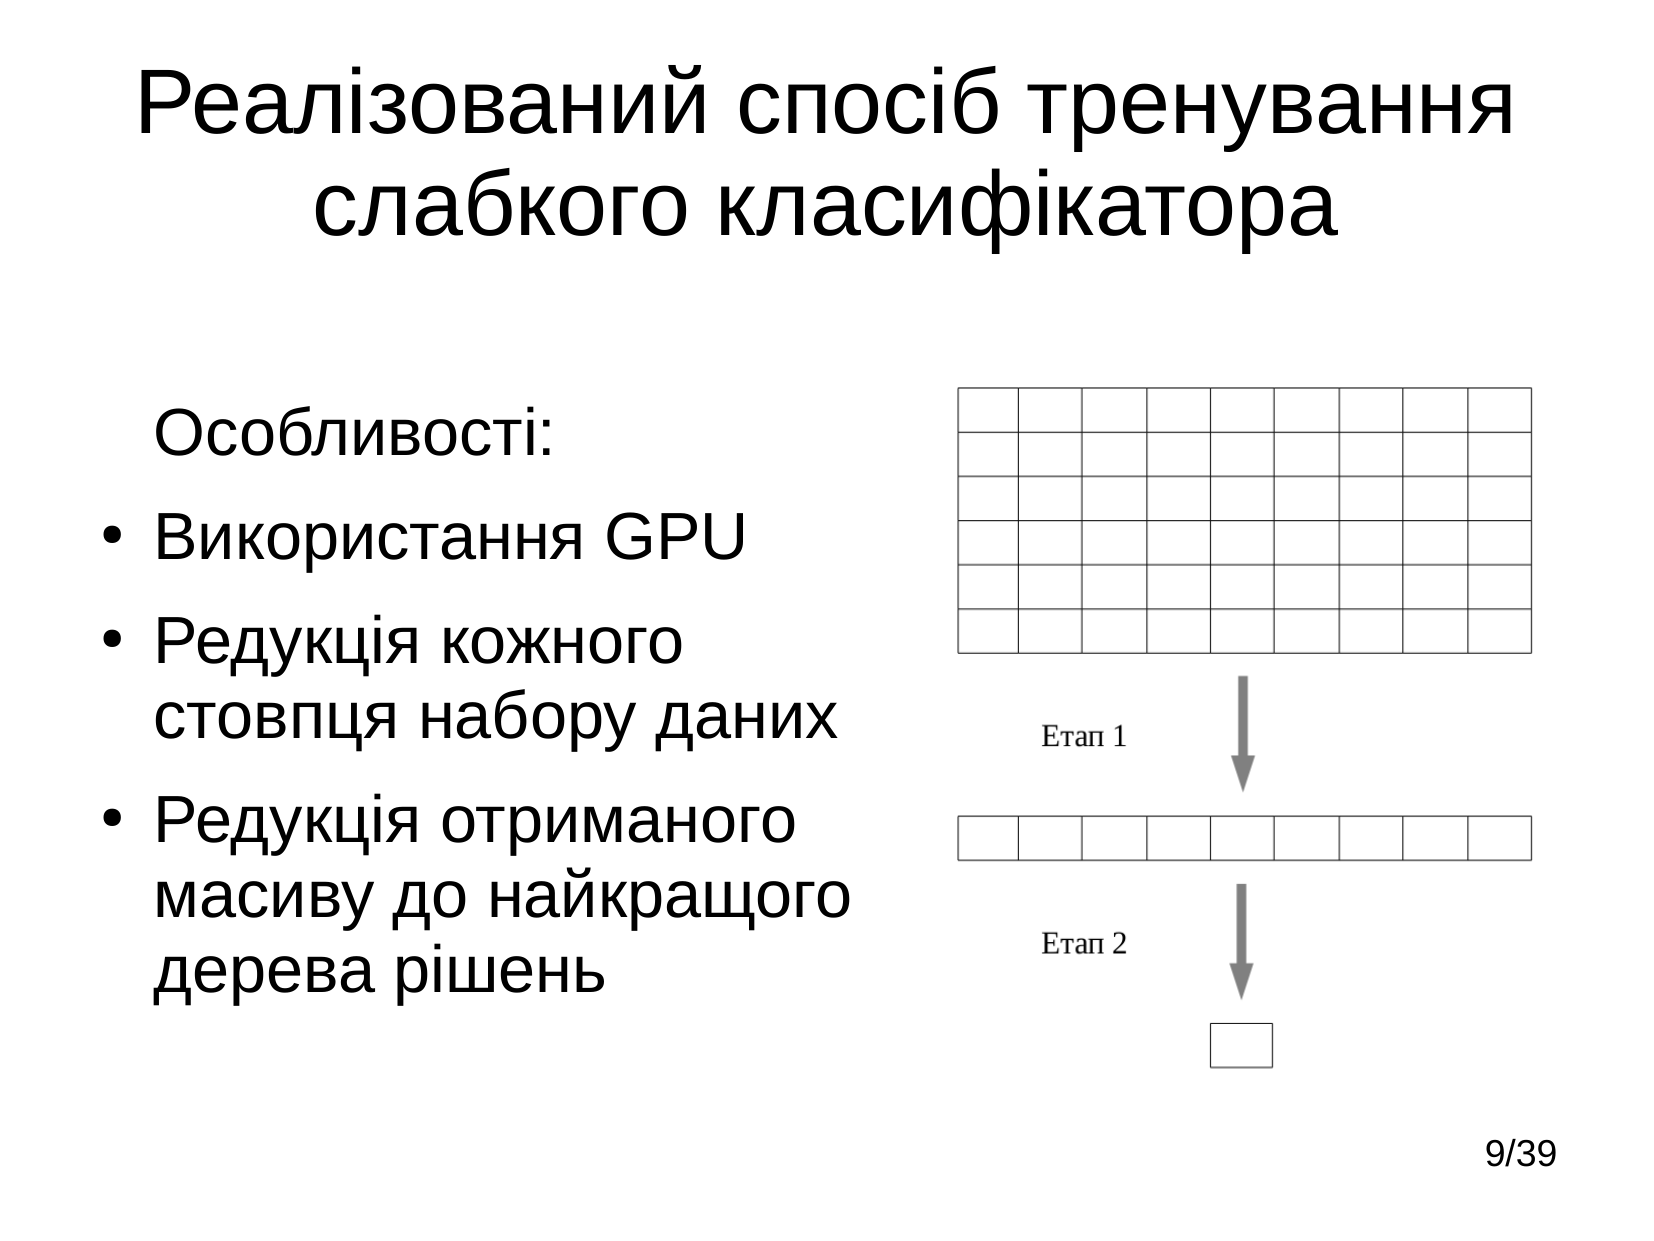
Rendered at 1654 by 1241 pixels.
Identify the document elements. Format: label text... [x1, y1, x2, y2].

text_box 9/39 [1470, 1125, 1606, 1182]
title Реалізований спосіб тренування слабкого класифікатора [82, 49, 1571, 257]
list Особливості: Використання GPU Редукція кожного стовпця набору даних Редукція отриманого масиву до найкращого дерева рішень [82, 290, 931, 1126]
picture [945, 374, 1546, 1081]
